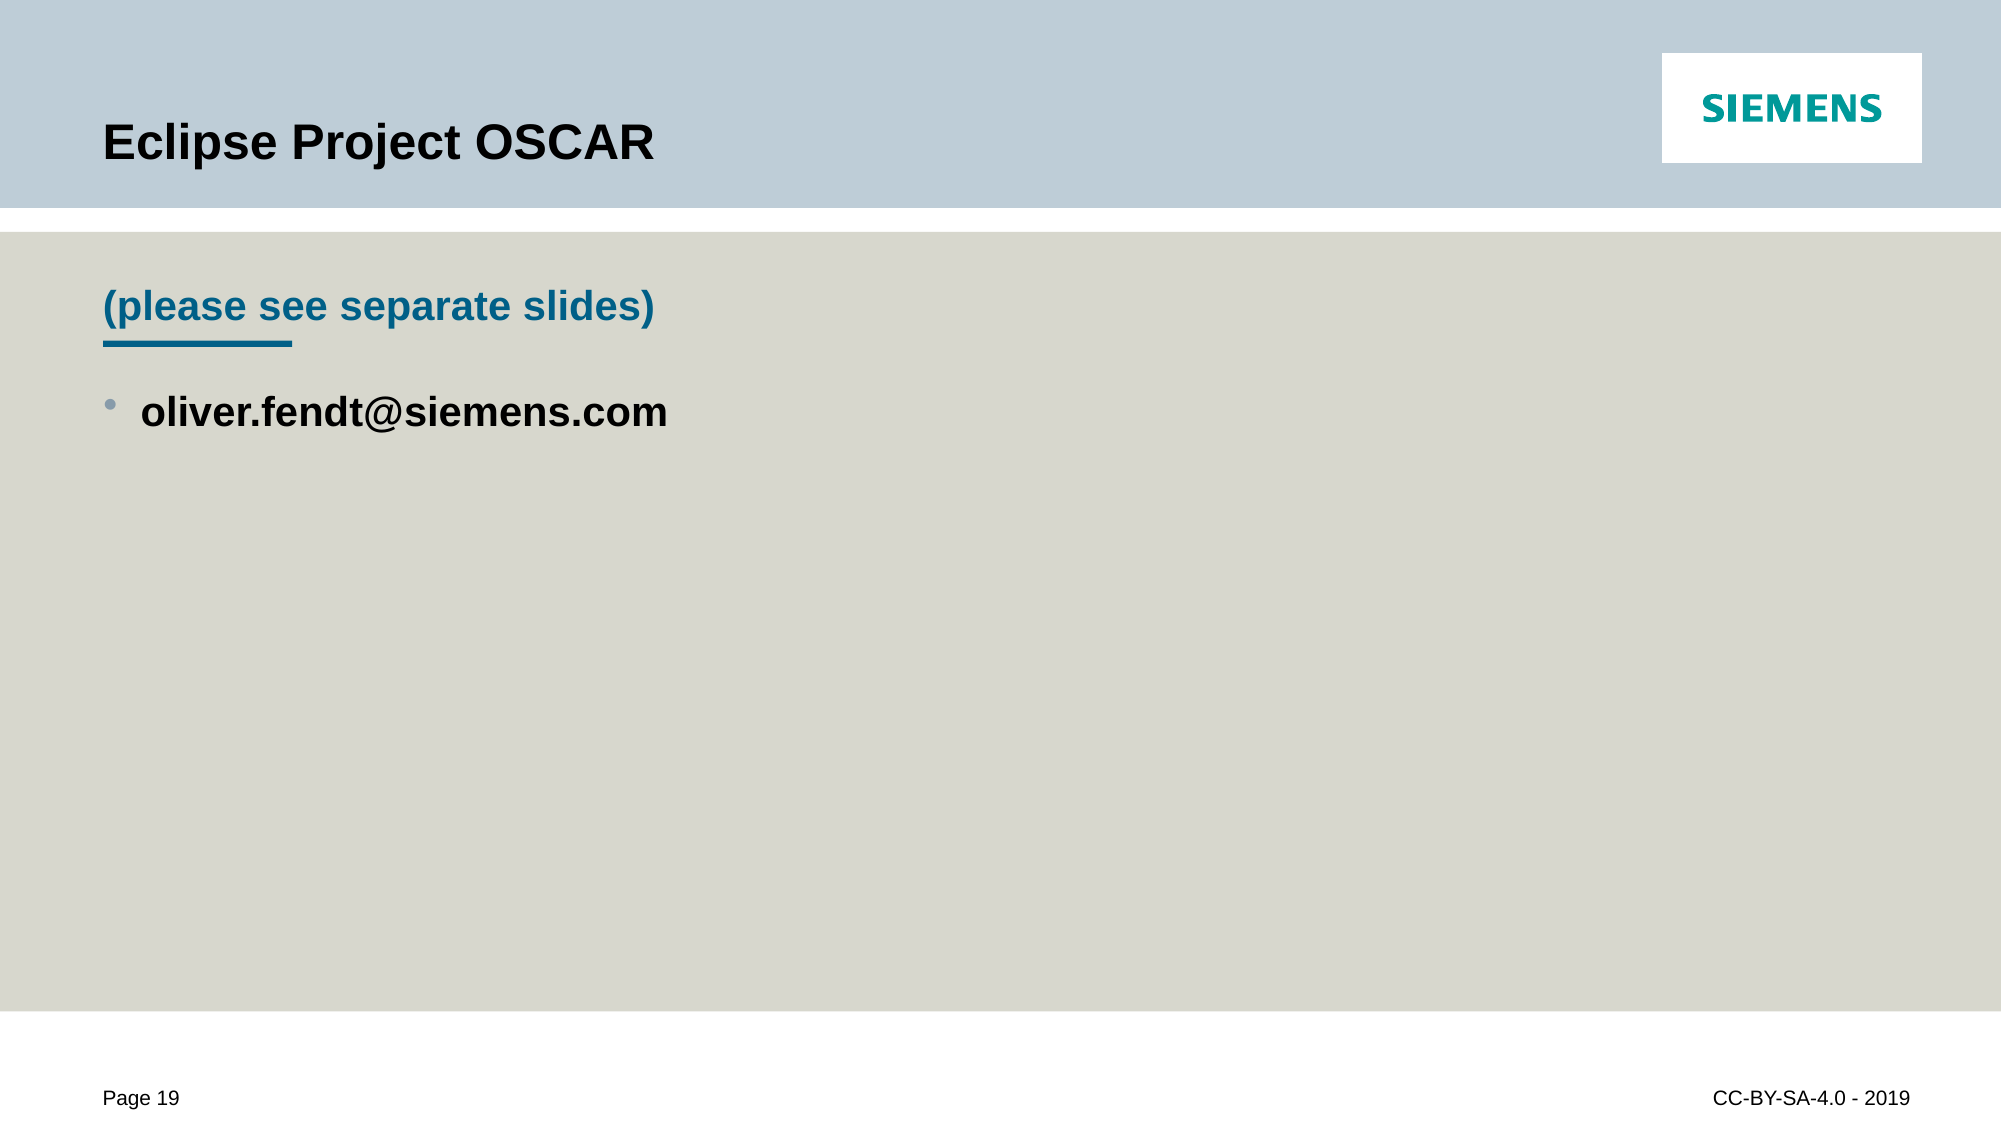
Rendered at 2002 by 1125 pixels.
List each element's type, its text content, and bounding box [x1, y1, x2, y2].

text_box (please see separate slides) [102, 278, 1286, 330]
text_box oliver.fendt@siemens.com [103, 359, 926, 516]
text_box [0, 231, 2001, 1012]
title Eclipse Project OSCAR [0, 0, 2001, 208]
